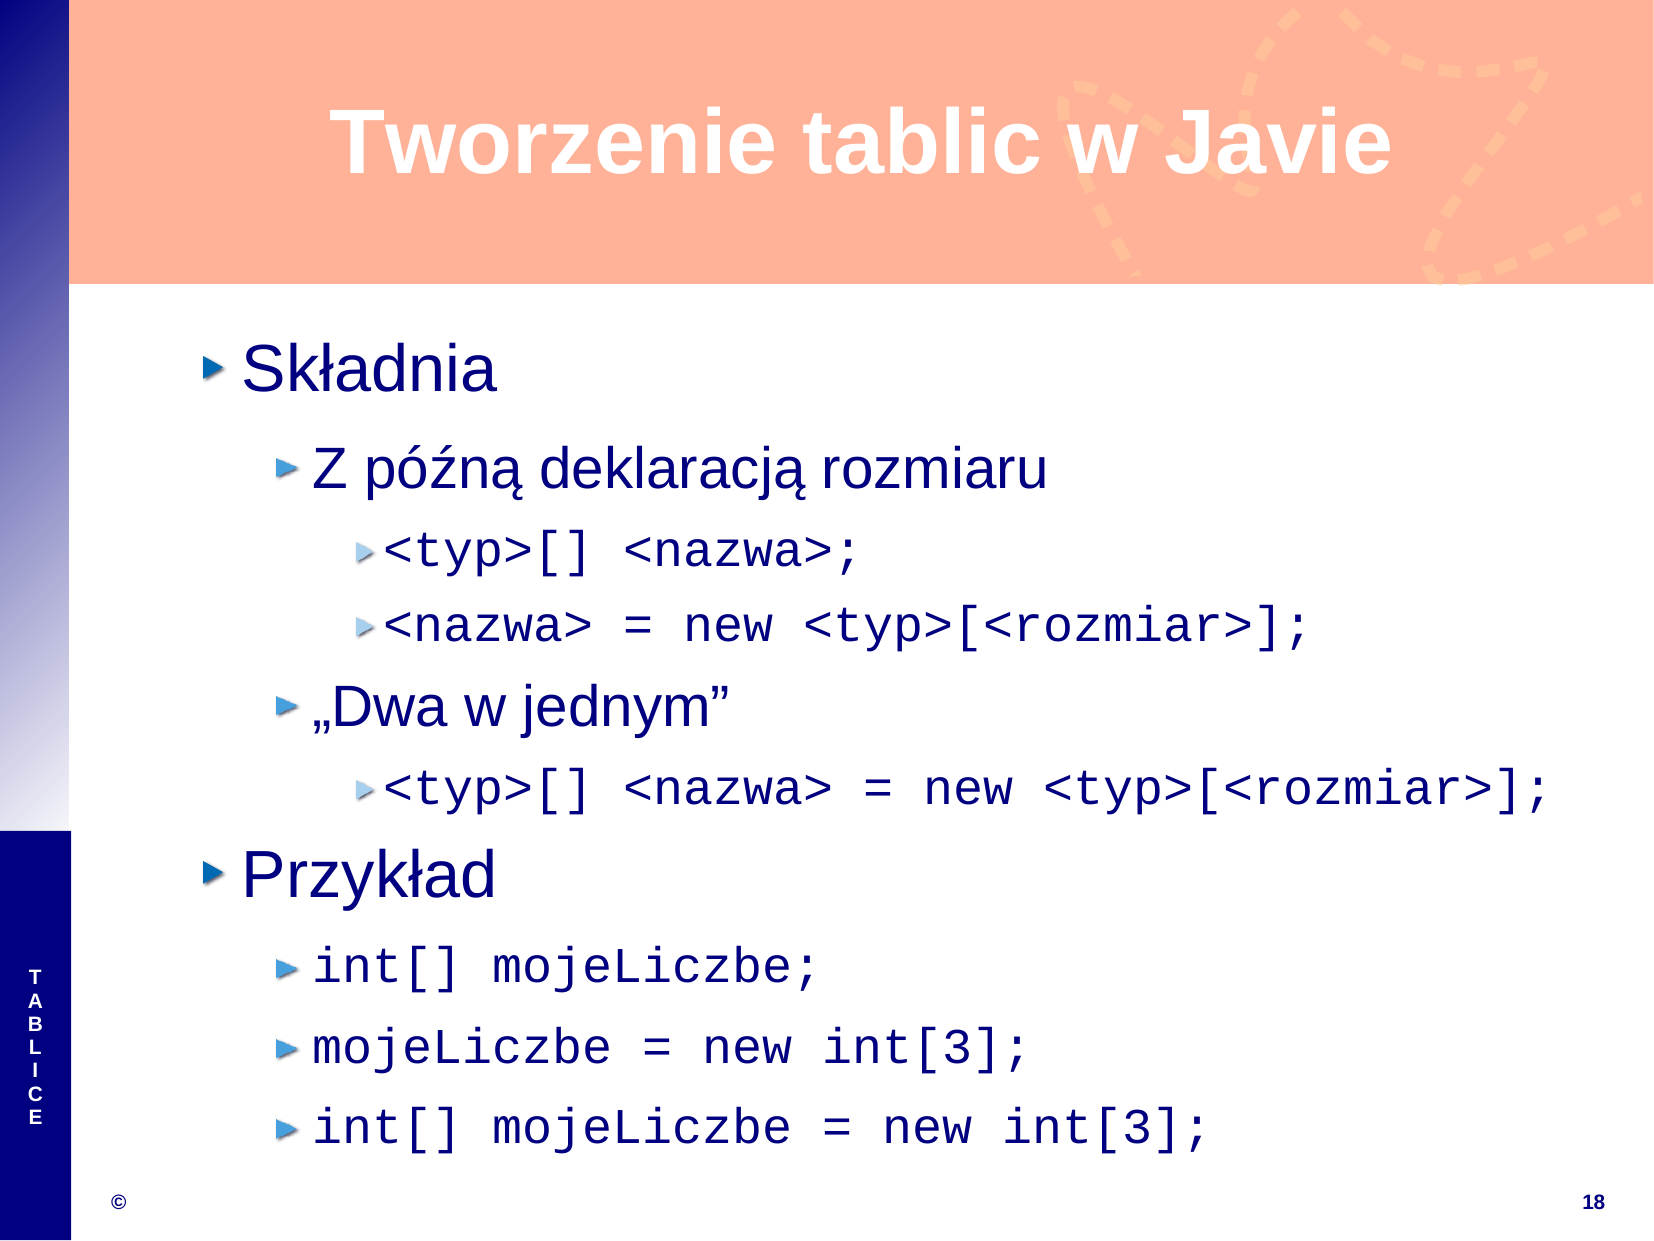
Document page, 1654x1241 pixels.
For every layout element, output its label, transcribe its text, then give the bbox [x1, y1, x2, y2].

list Składnia Z późną deklaracją rozmiaru <typ>[] <nazwa>; <nazwa> = new <typ>[<rozmiar>]; „Dwa w jednym” <typ>[] <nazwa> = new <typ>[<rozmiar>]; Przykład int[] mojeLiczbe; mojeLiczbe = new int[3]; int[] mojeLiczbe = new int[3]; [170, 331, 1554, 1159]
text_box T A B L I C E [0, 830, 71, 1241]
title Tworzenie tablic w Javie [70, 37, 1654, 246]
